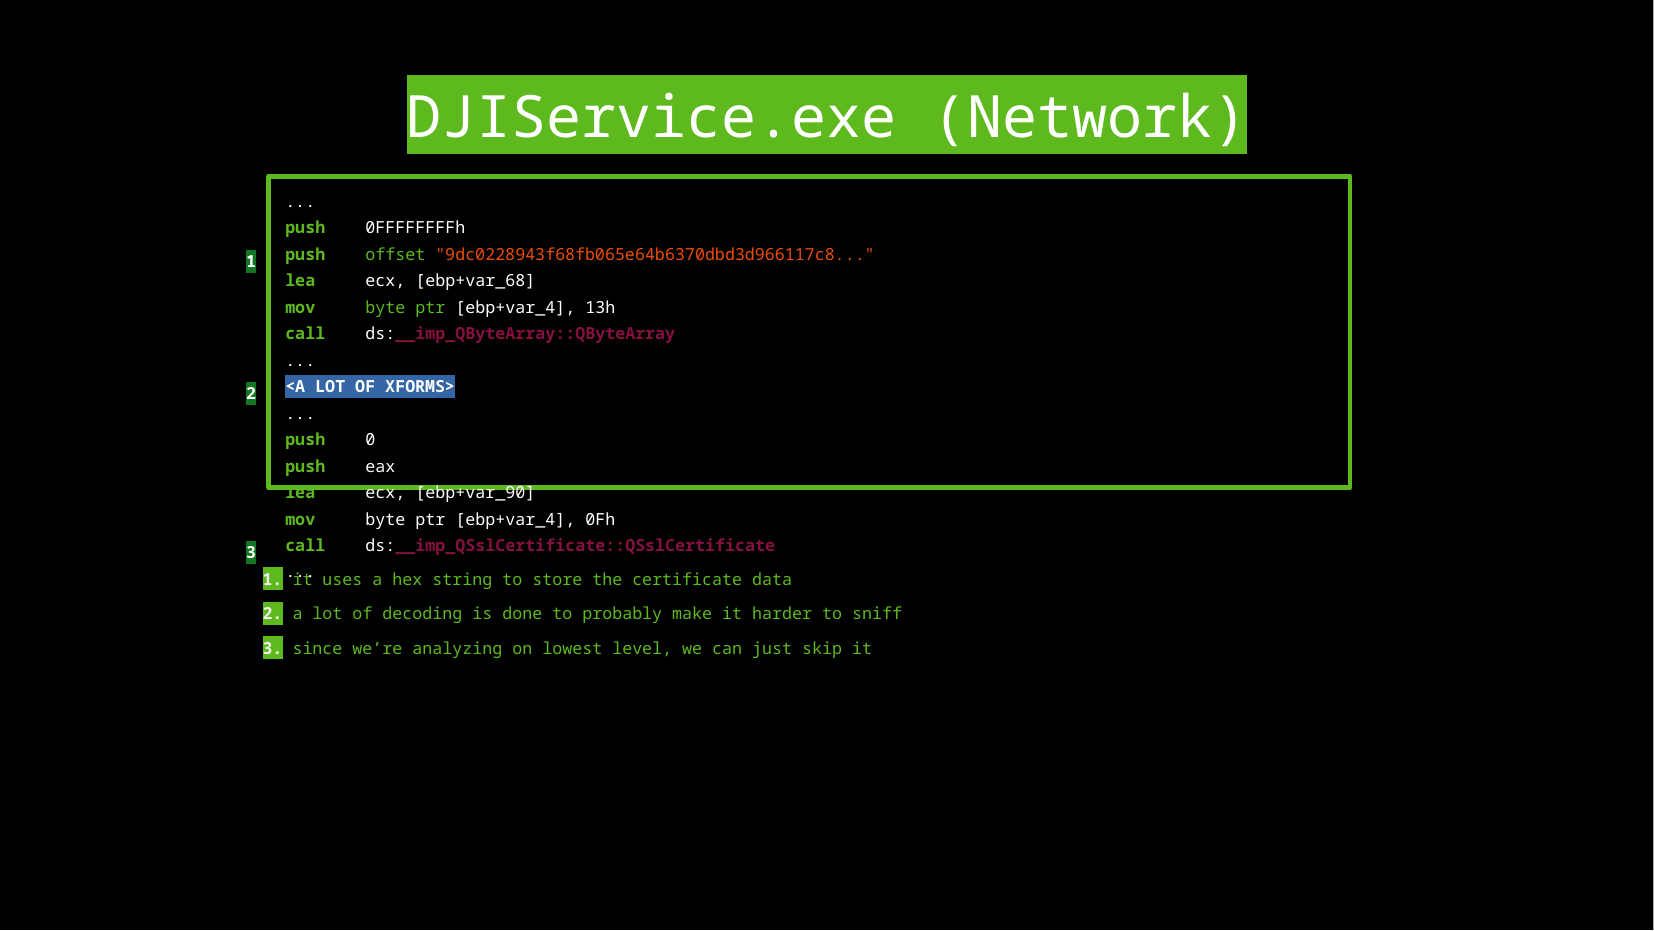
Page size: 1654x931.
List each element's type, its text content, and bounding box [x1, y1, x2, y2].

title DJIService.exe (Network) [82, 37, 1571, 193]
text_box ... push 0FFFFFFFFh push offset "9dc0228943f68fb065e64b6370dbd3d966117c8..." lea ecx, [ebp+var_68] mov byte ptr [ebp+var_4], 13h call ds:__imp_QByteArray::QByteArray ... <A LOT OF XFORMS> ... push 0 push eax lea ecx, [ebp+var_90] mov byte ptr [ebp+var_4], 0Fh call ds:__imp_QSslCertificate::QSslCertificate ... [268, 176, 1350, 488]
text_box 1 2 3 [242, 170, 287, 482]
text_box 1. it uses a hex string to store the certificate data 2. a lot of decoding is done to probably make it harder to sniff 3. since we’re analyzing on lowest level, we can just skip it [262, 532, 1351, 832]
